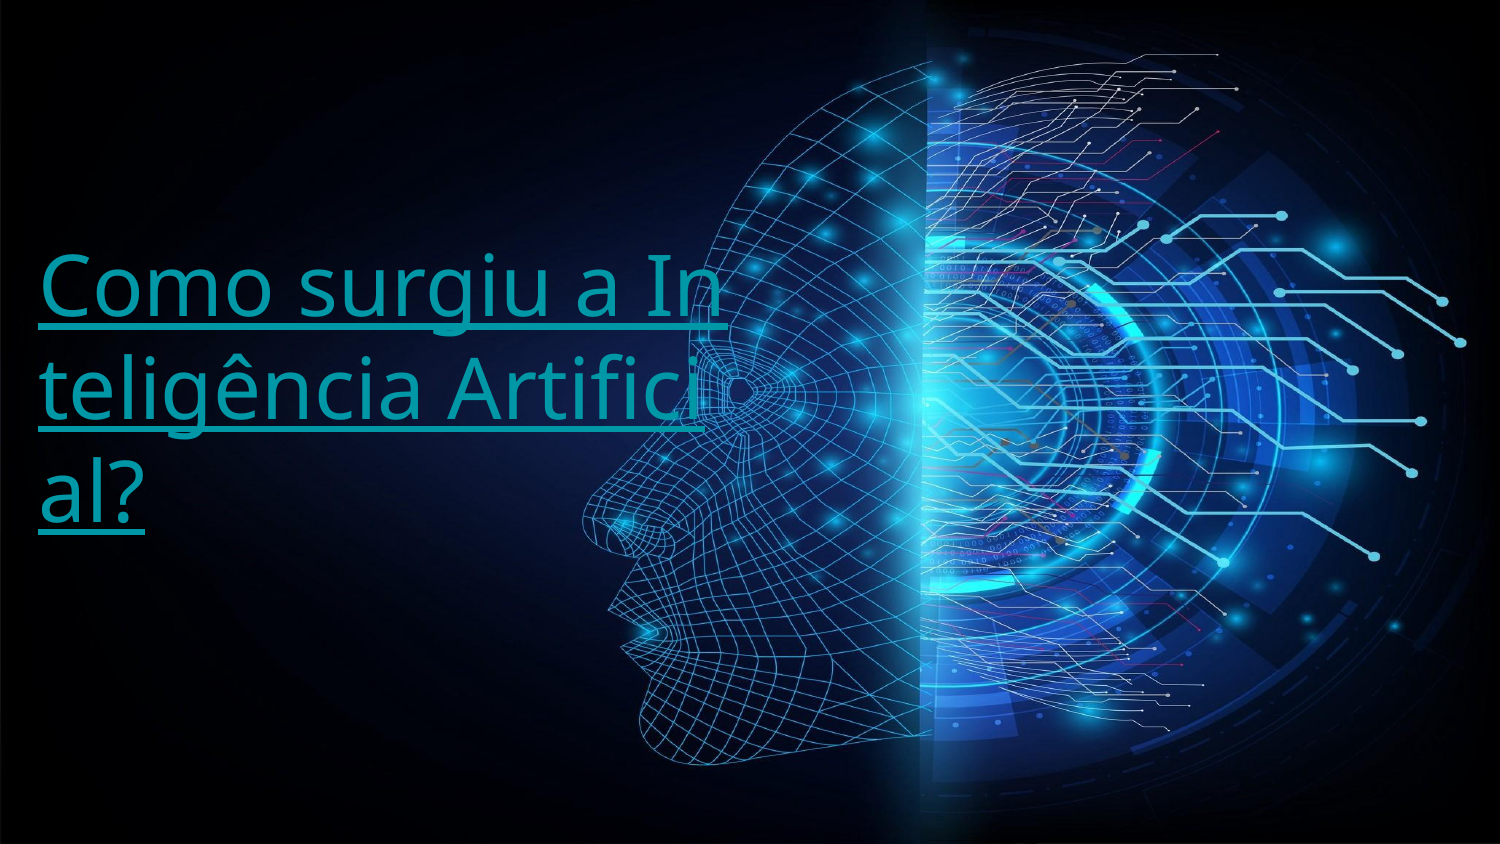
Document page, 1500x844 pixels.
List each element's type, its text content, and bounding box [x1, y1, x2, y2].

picture [0, 0, 1500, 844]
list Como surgiu a Inteligência Artificial? [23, 198, 750, 625]
